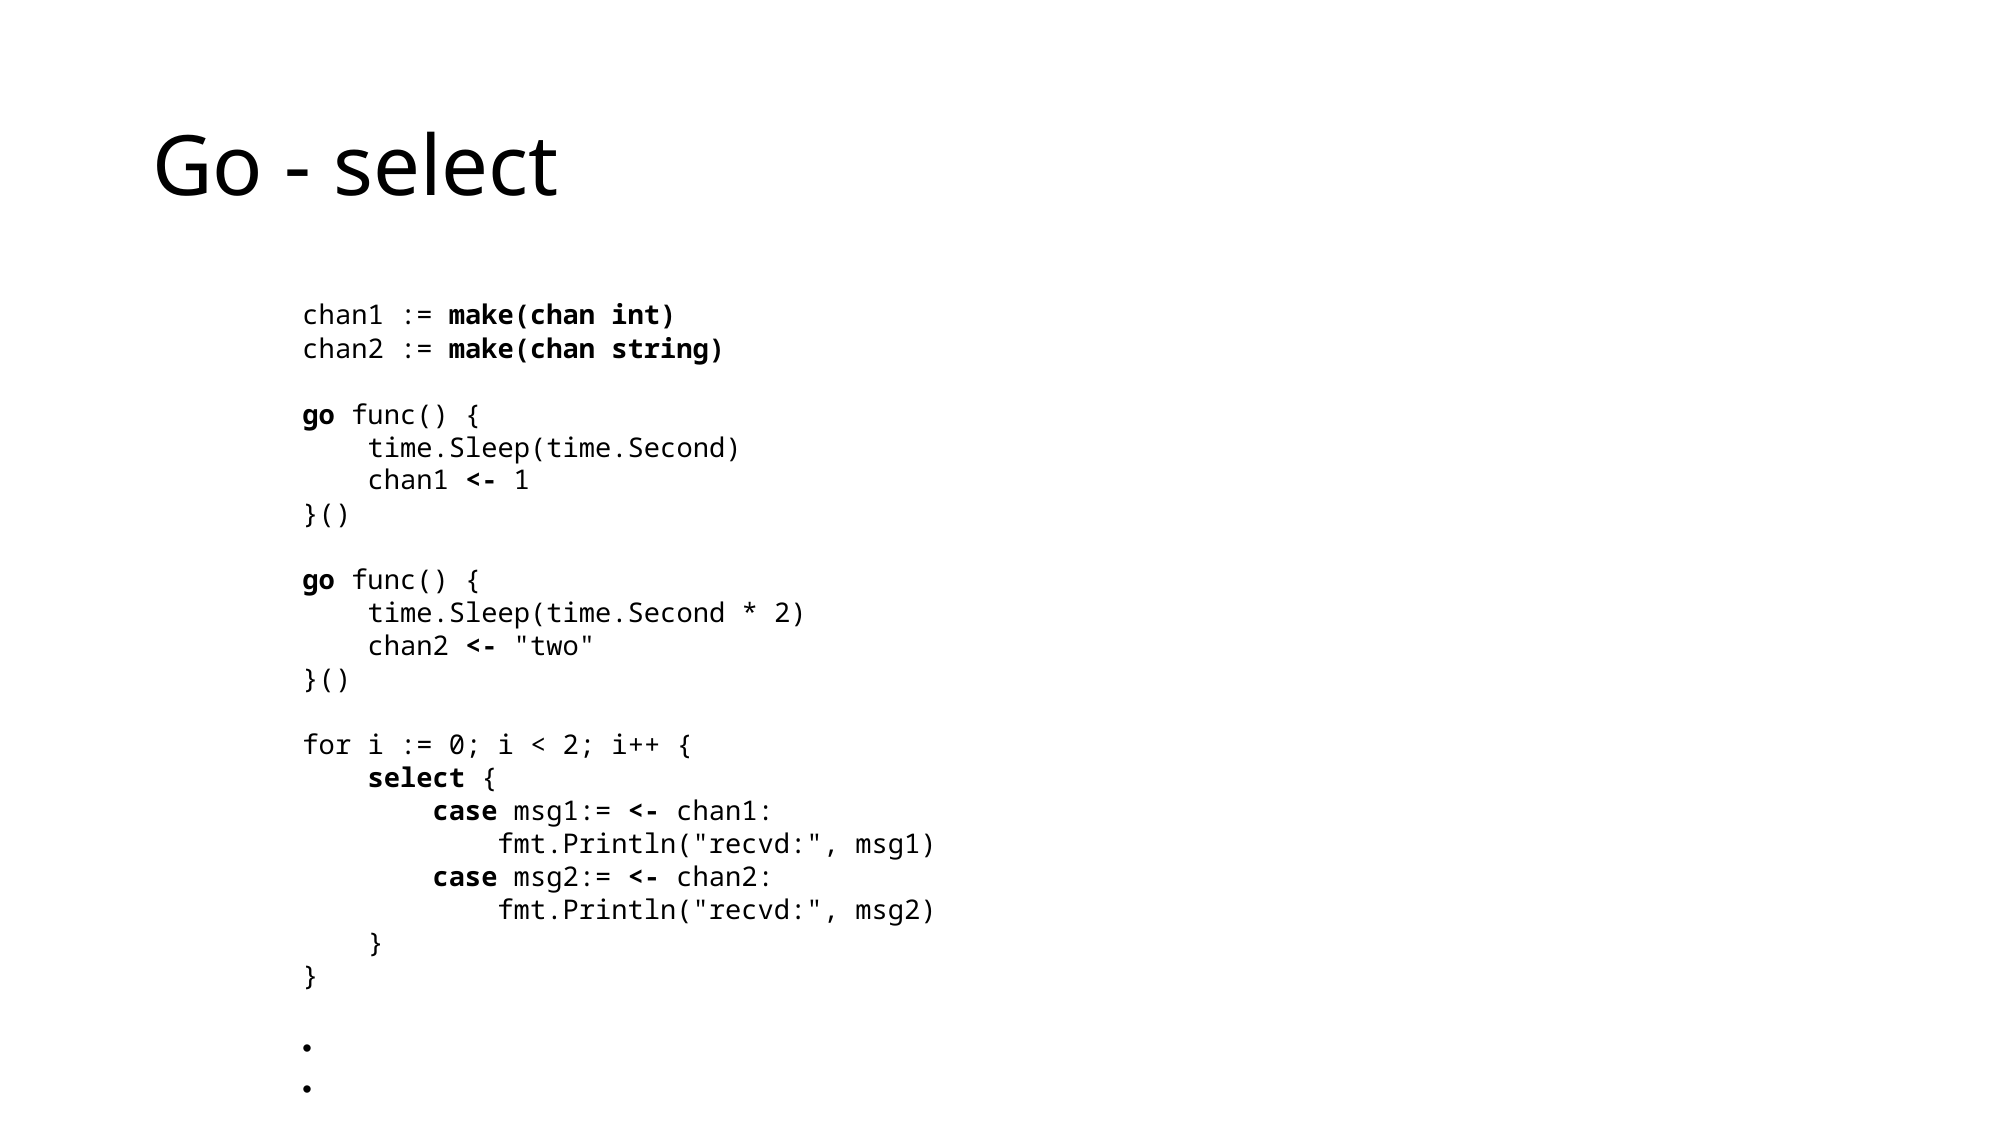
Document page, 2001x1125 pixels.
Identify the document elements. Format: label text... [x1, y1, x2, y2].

title Go - select [137, 59, 1863, 278]
list chan1 := make(chan int) chan2 := make(chan string) go func() { time.Sleep(time.Second) chan1 <- 1 }() go func() { time.Sleep(time.Second * 2) chan2 <- "two" }() for i := 0; i < 2; i++ { select { case msg1:= <- chan1: fmt.Println("recvd:", msg1) case msg2:= <- chan2: fmt.Println("recvd:", msg2) } } [137, 299, 1863, 1014]
